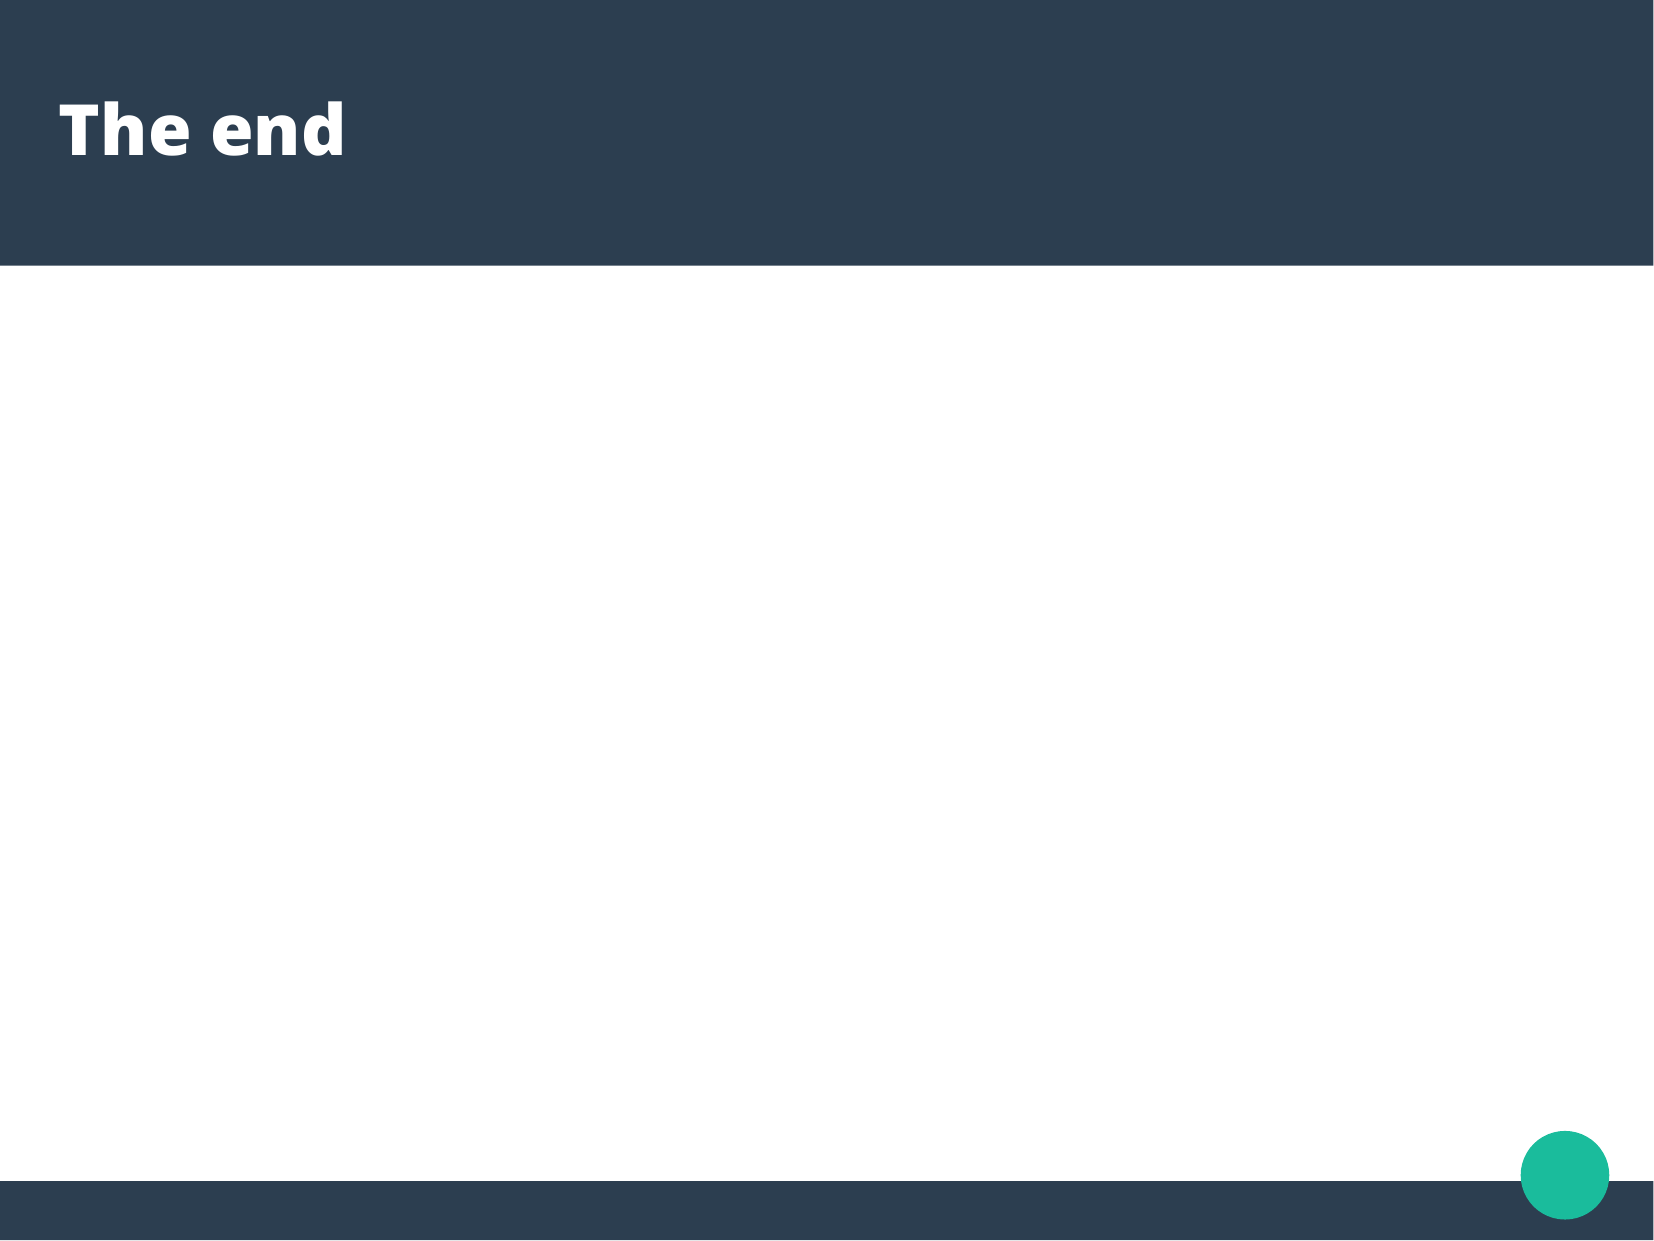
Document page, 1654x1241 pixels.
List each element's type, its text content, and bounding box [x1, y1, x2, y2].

title The end [59, 49, 1595, 207]
